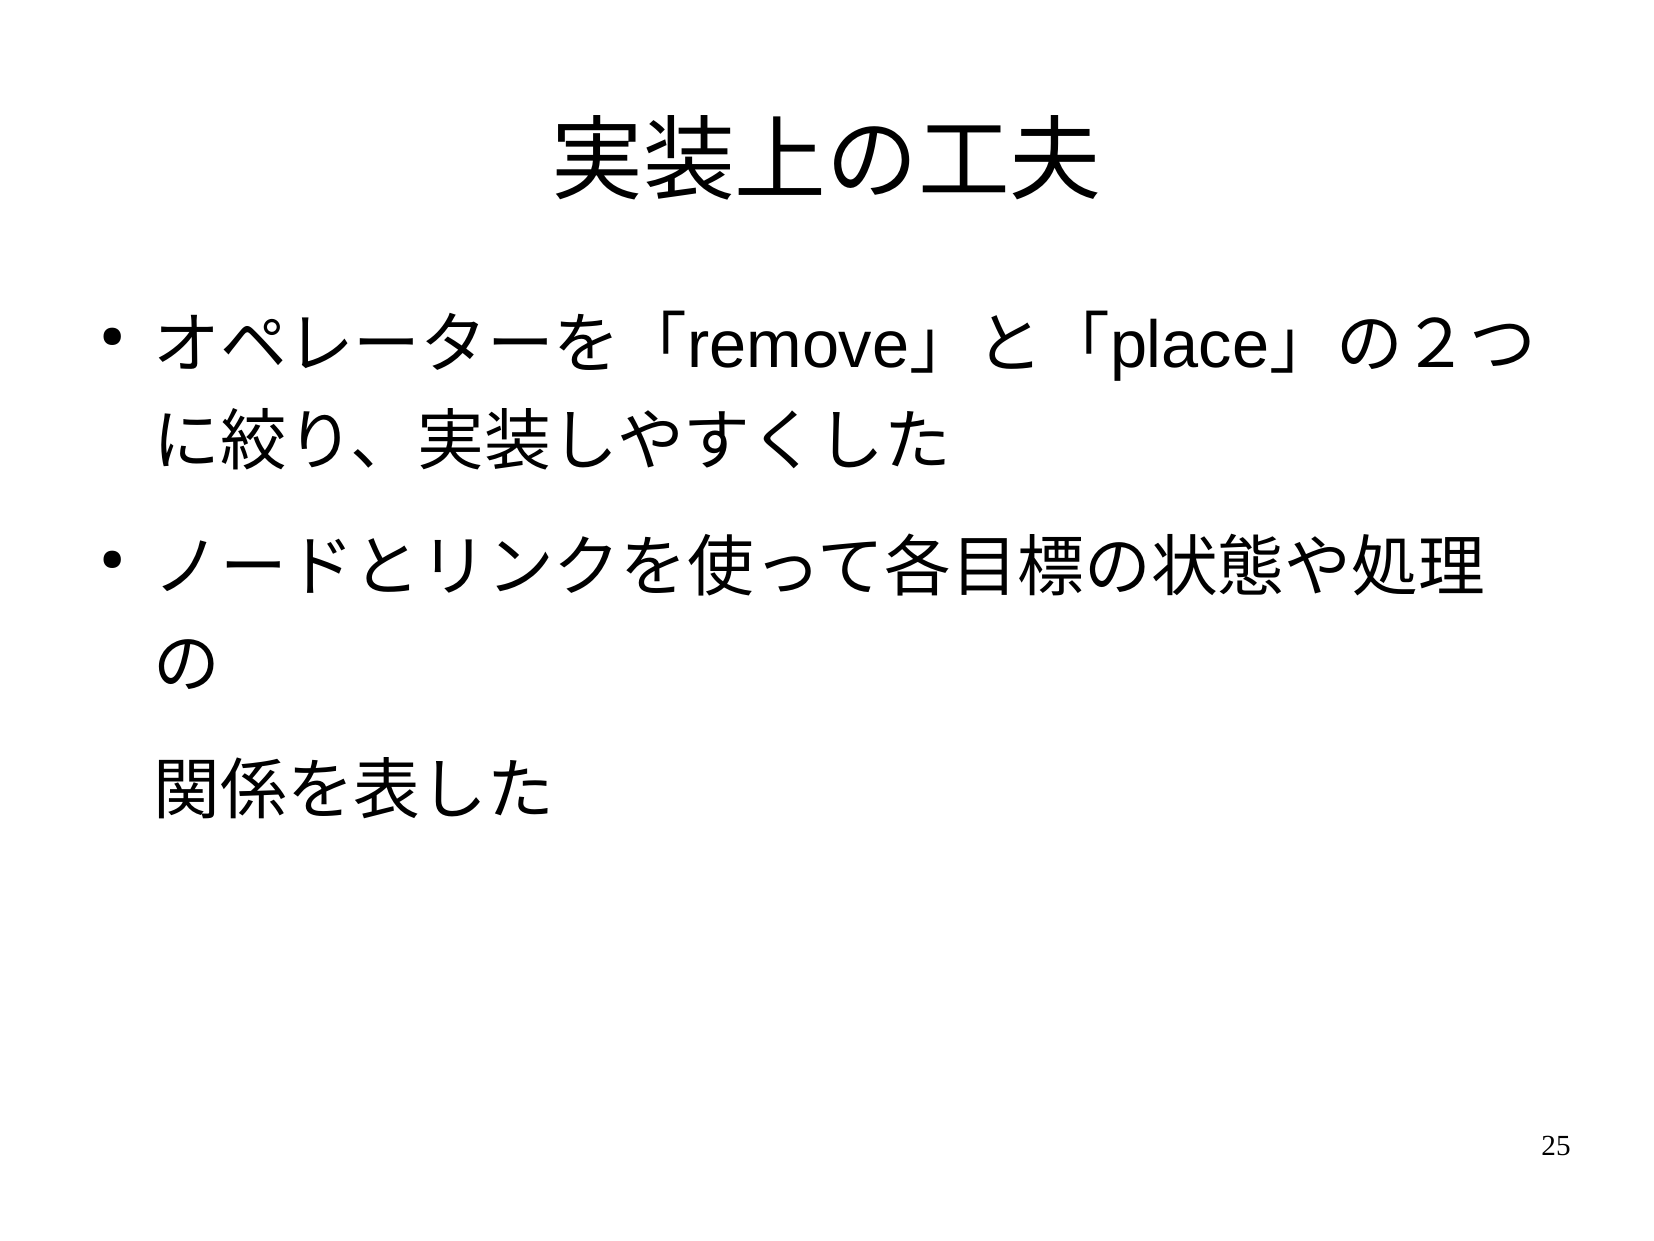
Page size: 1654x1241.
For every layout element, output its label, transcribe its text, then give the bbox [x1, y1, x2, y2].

list オペレーターを「remove」と「place」の２つに絞り、実装しやすくした ノードとリンクを使って各目標の状態や処理の 関係を表した [82, 290, 1538, 1010]
title 実装上の工夫 [82, 49, 1571, 257]
